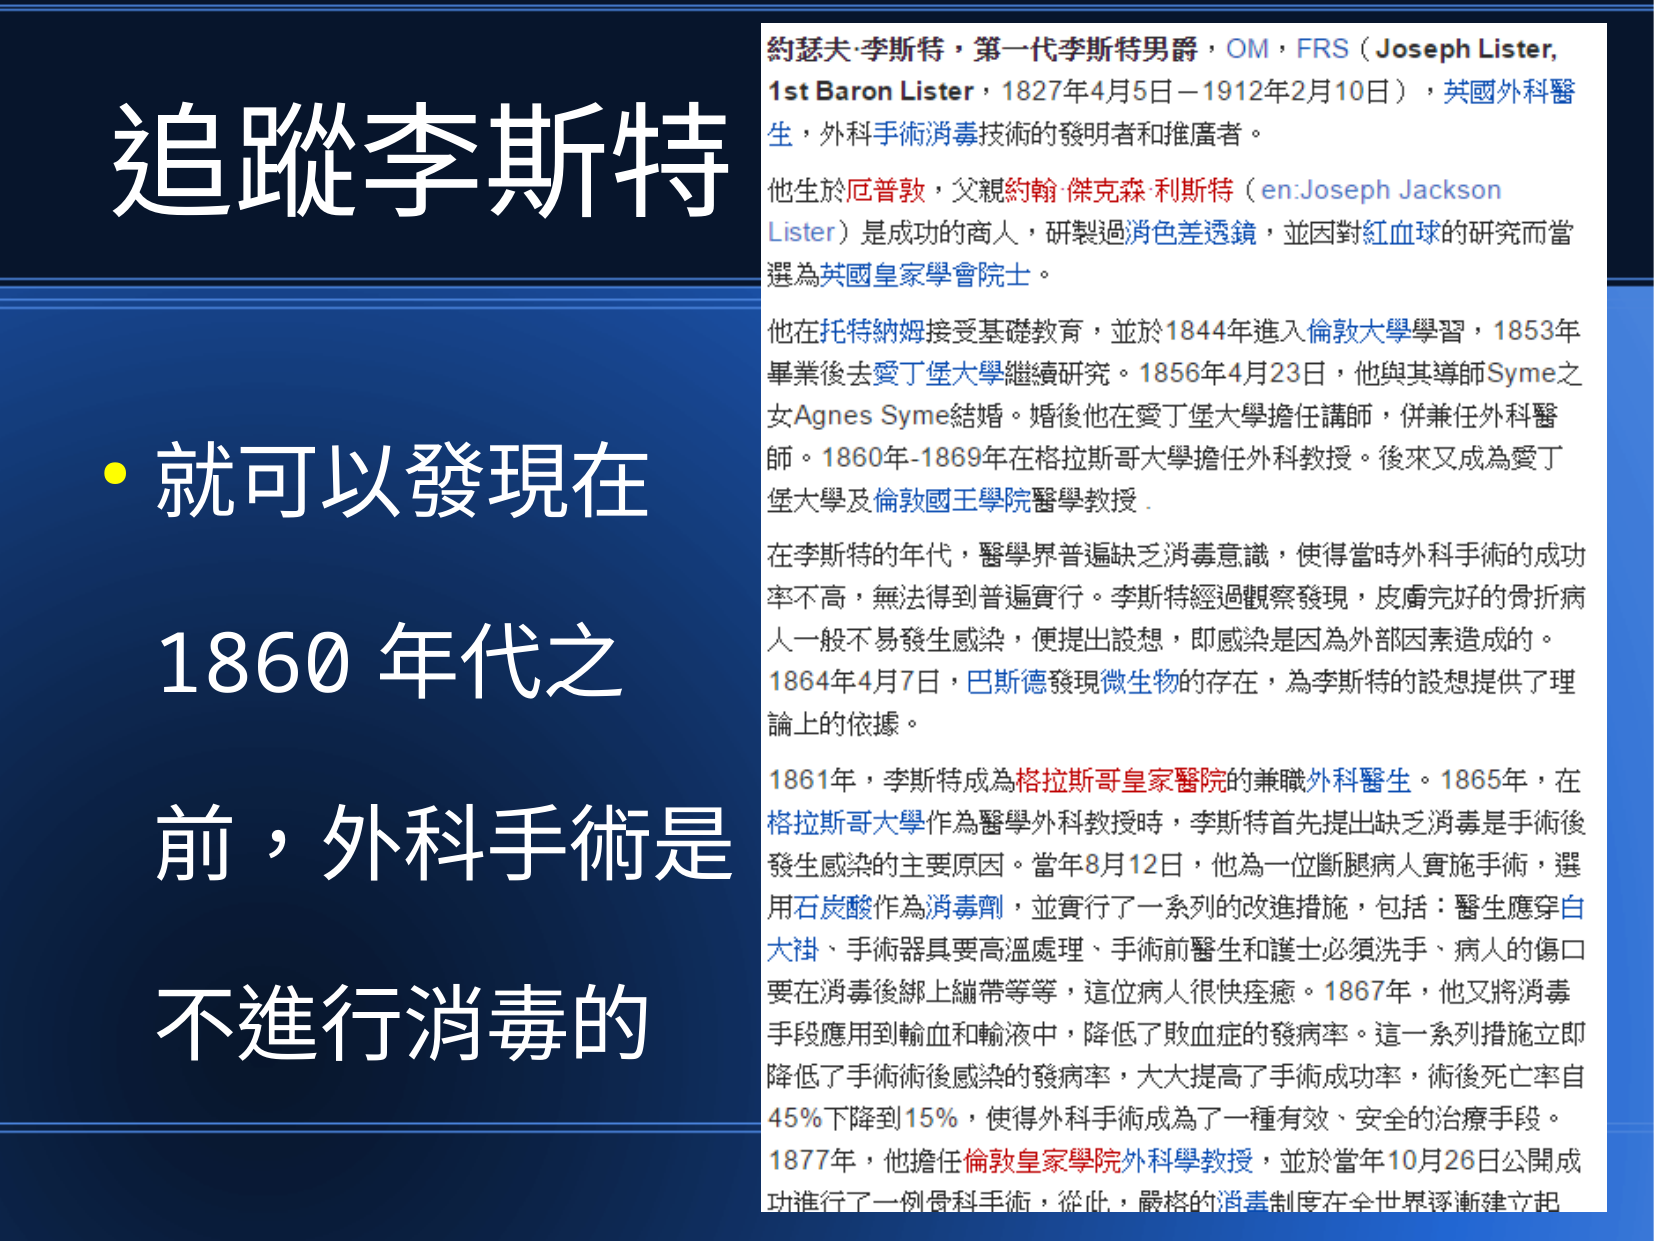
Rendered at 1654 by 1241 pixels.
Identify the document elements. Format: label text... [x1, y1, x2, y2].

title 追蹤李斯特 [82, 49, 761, 257]
list 就可以發現在1860年代之前，外科手術是不進行消毒的 [82, 355, 745, 1241]
picture [0, 0, 1654, 1241]
